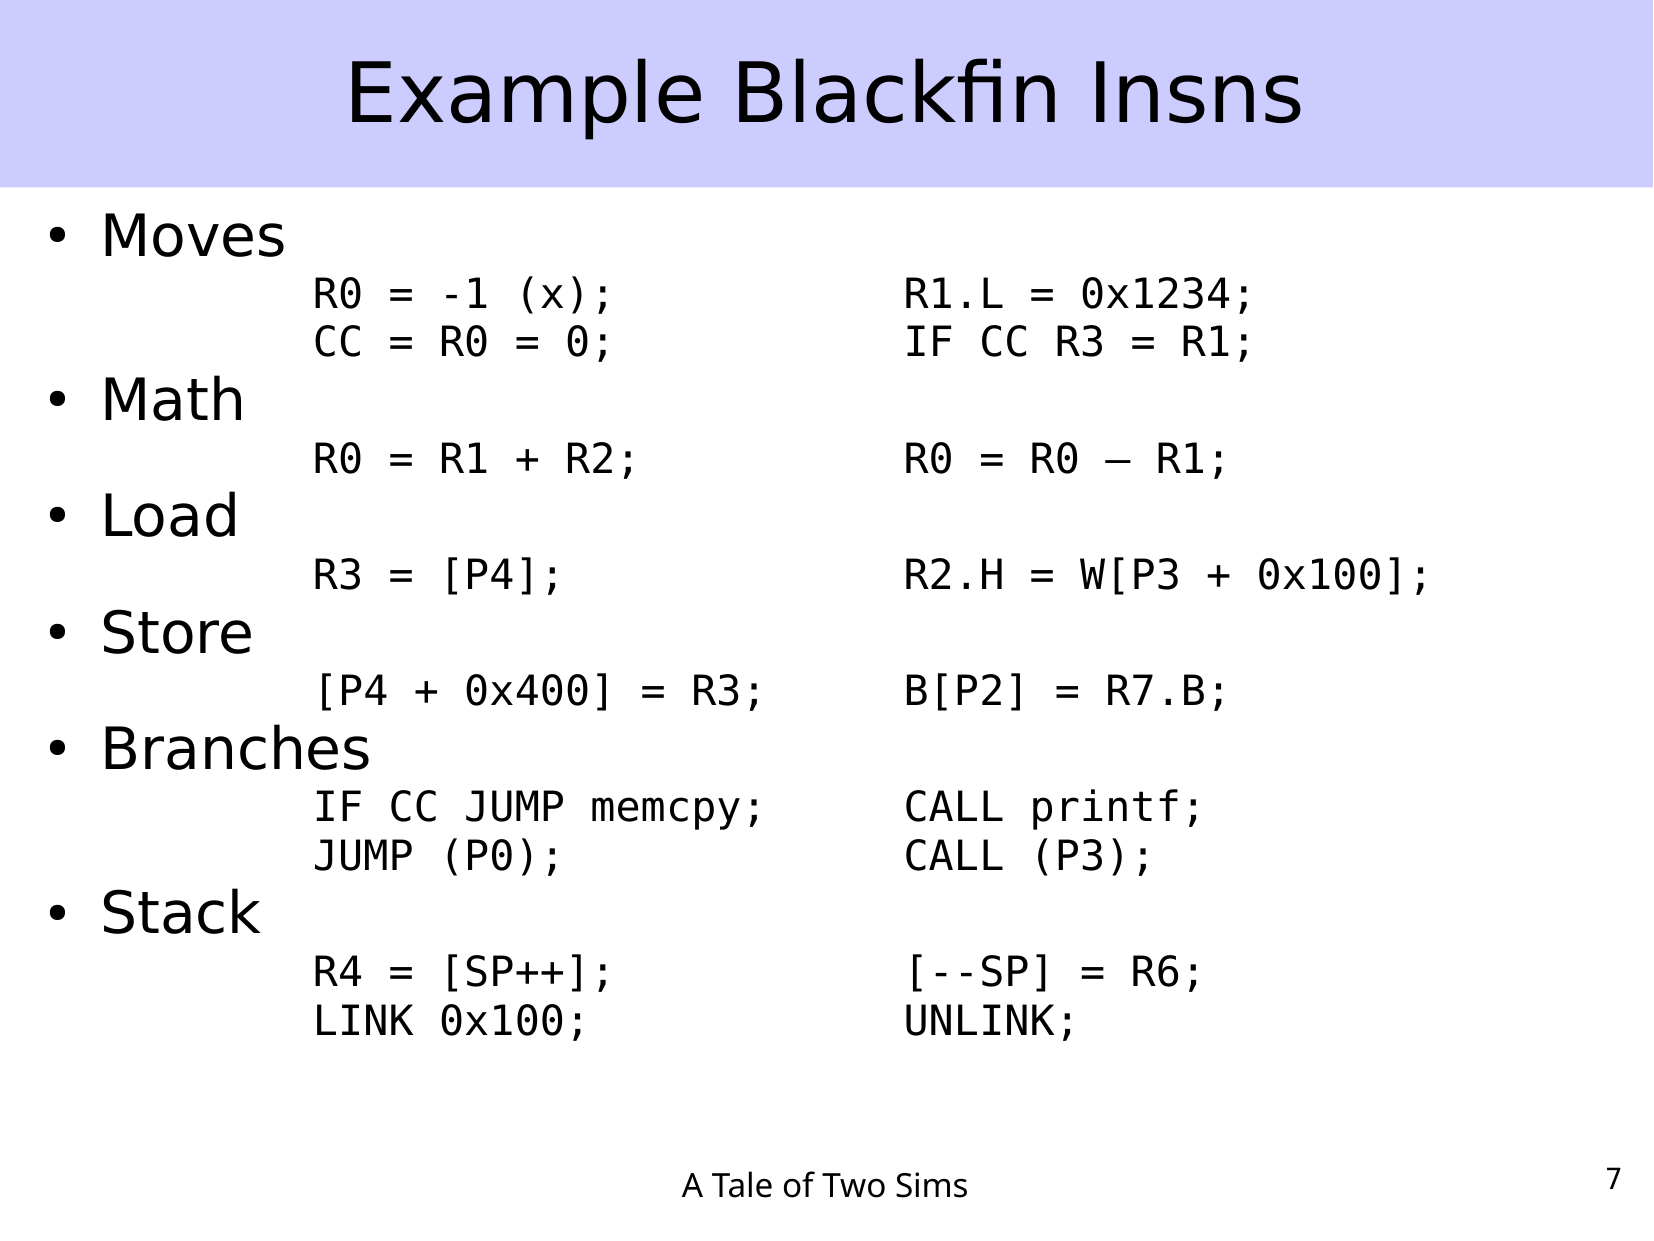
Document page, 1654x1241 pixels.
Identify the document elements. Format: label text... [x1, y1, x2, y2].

list Moves R0 = -1 (x); R1.L = 0x1234; CC = R0 = 0; IF CC R3 = R1; Math R0 = R1 + R2; R0 = R0 – R1; Load R3 = [P4]; R2.H = W[P3 + 0x100]; Store [P4 + 0x400] = R3; B[P2] = R7.B; Branches IF CC JUMP memcpy; CALL printf; JUMP (P0); CALL (P3); Stack R4 = [SP++]; [--SP] = R6; LINK 0x100; UNLINK; [29, 201, 1620, 1151]
title Example Blackfin Insns [0, 0, 1651, 188]
